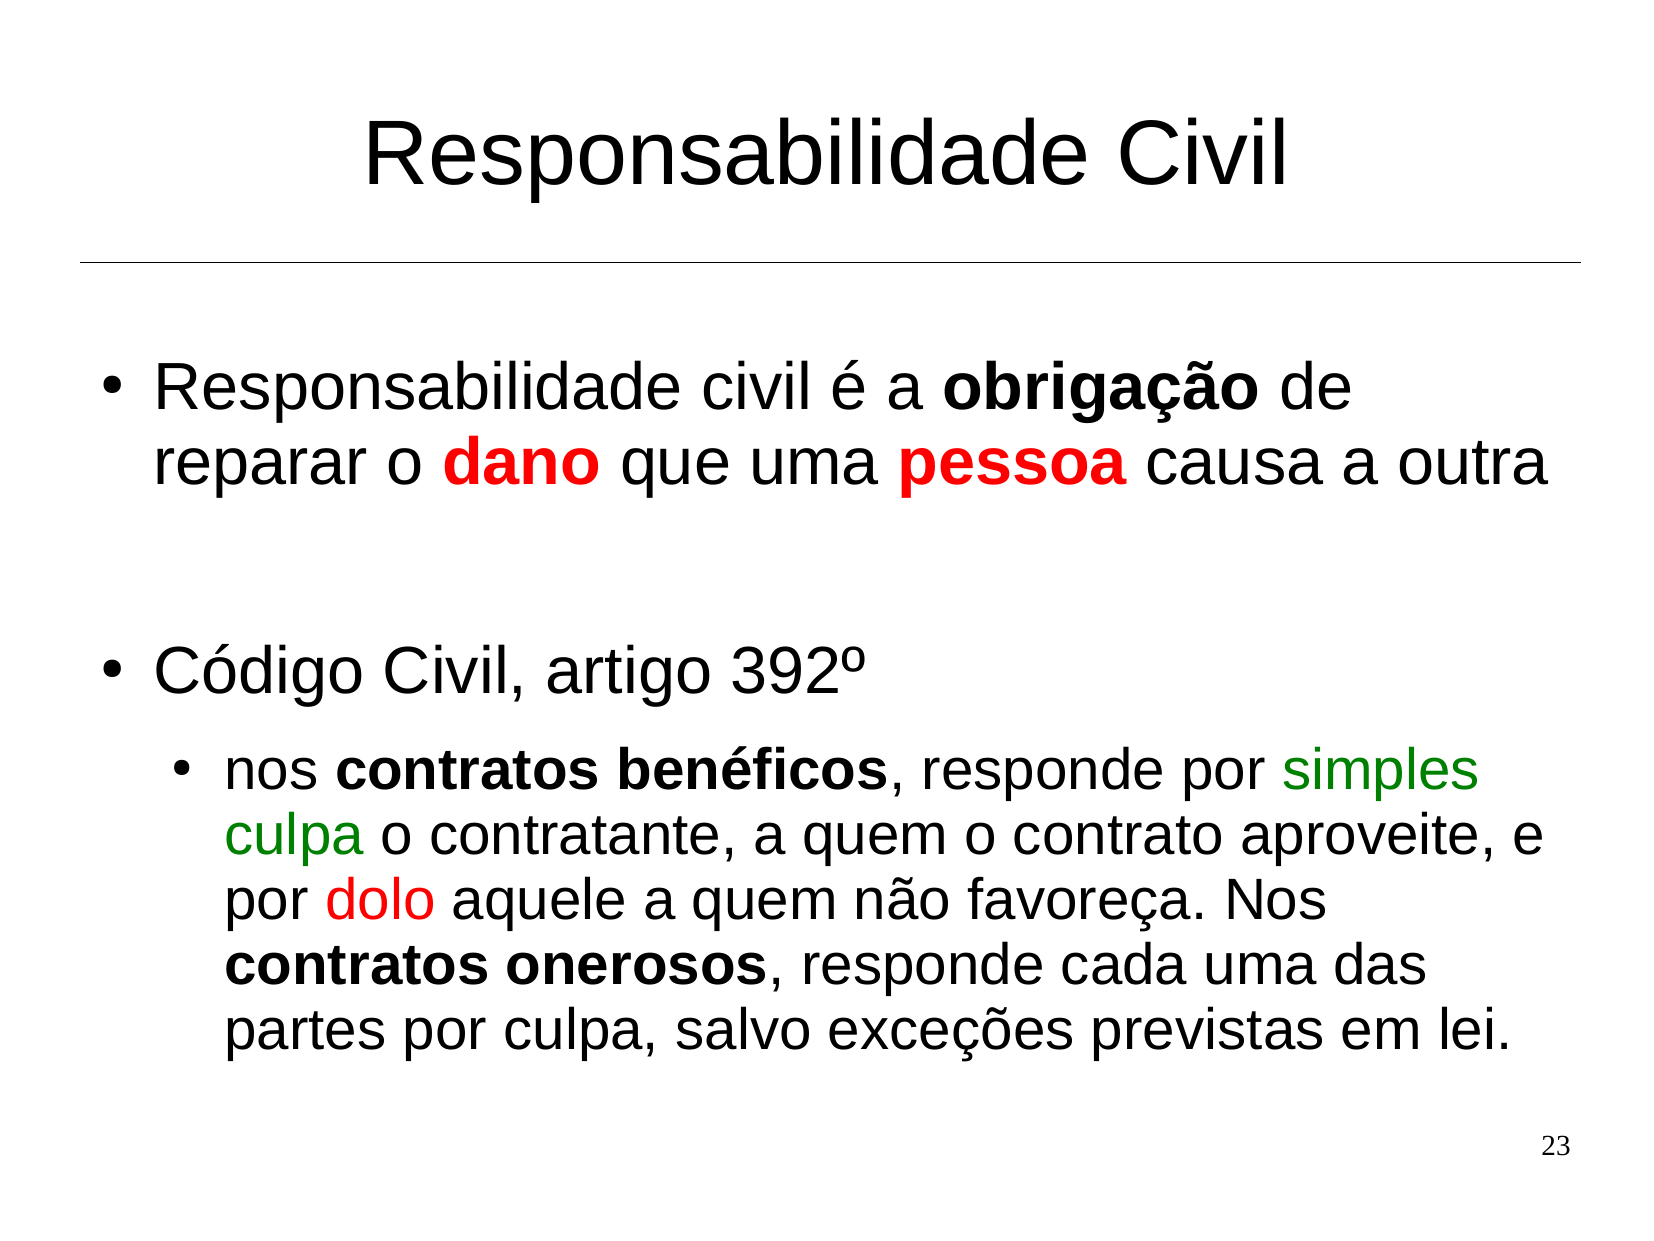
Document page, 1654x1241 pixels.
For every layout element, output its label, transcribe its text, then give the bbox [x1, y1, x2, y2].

title Responsabilidade Civil [82, 56, 1571, 250]
list Responsabilidade civil é a obrigação de reparar o dano que uma pessoa causa a outra Código Civil, artigo 392º nos contratos benéficos, responde por simples culpa o contratante, a quem o contrato aproveite, e por dolo aquele a quem não favoreça. Nos contratos onerosos, responde cada uma das partes por culpa, salvo exceções previstas em lei. [82, 349, 1571, 1095]
